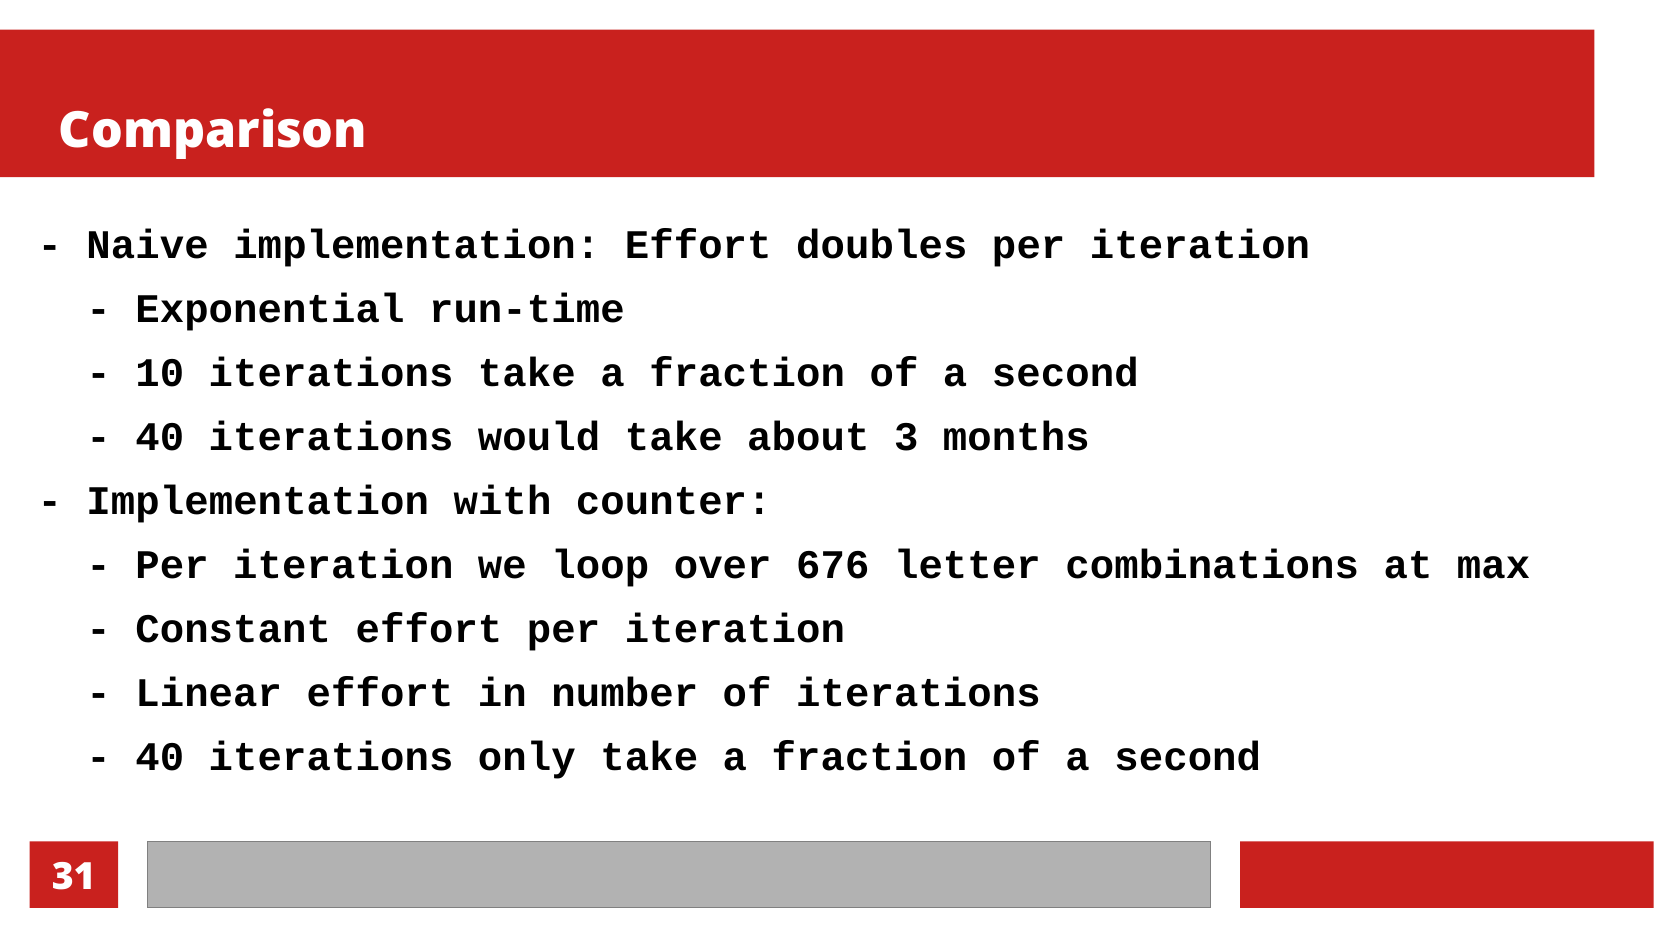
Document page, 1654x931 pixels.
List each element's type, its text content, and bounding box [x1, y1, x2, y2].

title Comparison [59, 44, 1595, 163]
list - Naive implementation: Effort doubles per iteration - Exponential run-time - 10 iterations take a fraction of a second - 40 iterations would take about 3 months - Implementation with counter: - Per iteration we loop over 676 letter combinations at max - Constant effort per iteration - Linear effort in number of iterations - 40 iterations only take a fraction of a second [37, 225, 1576, 788]
